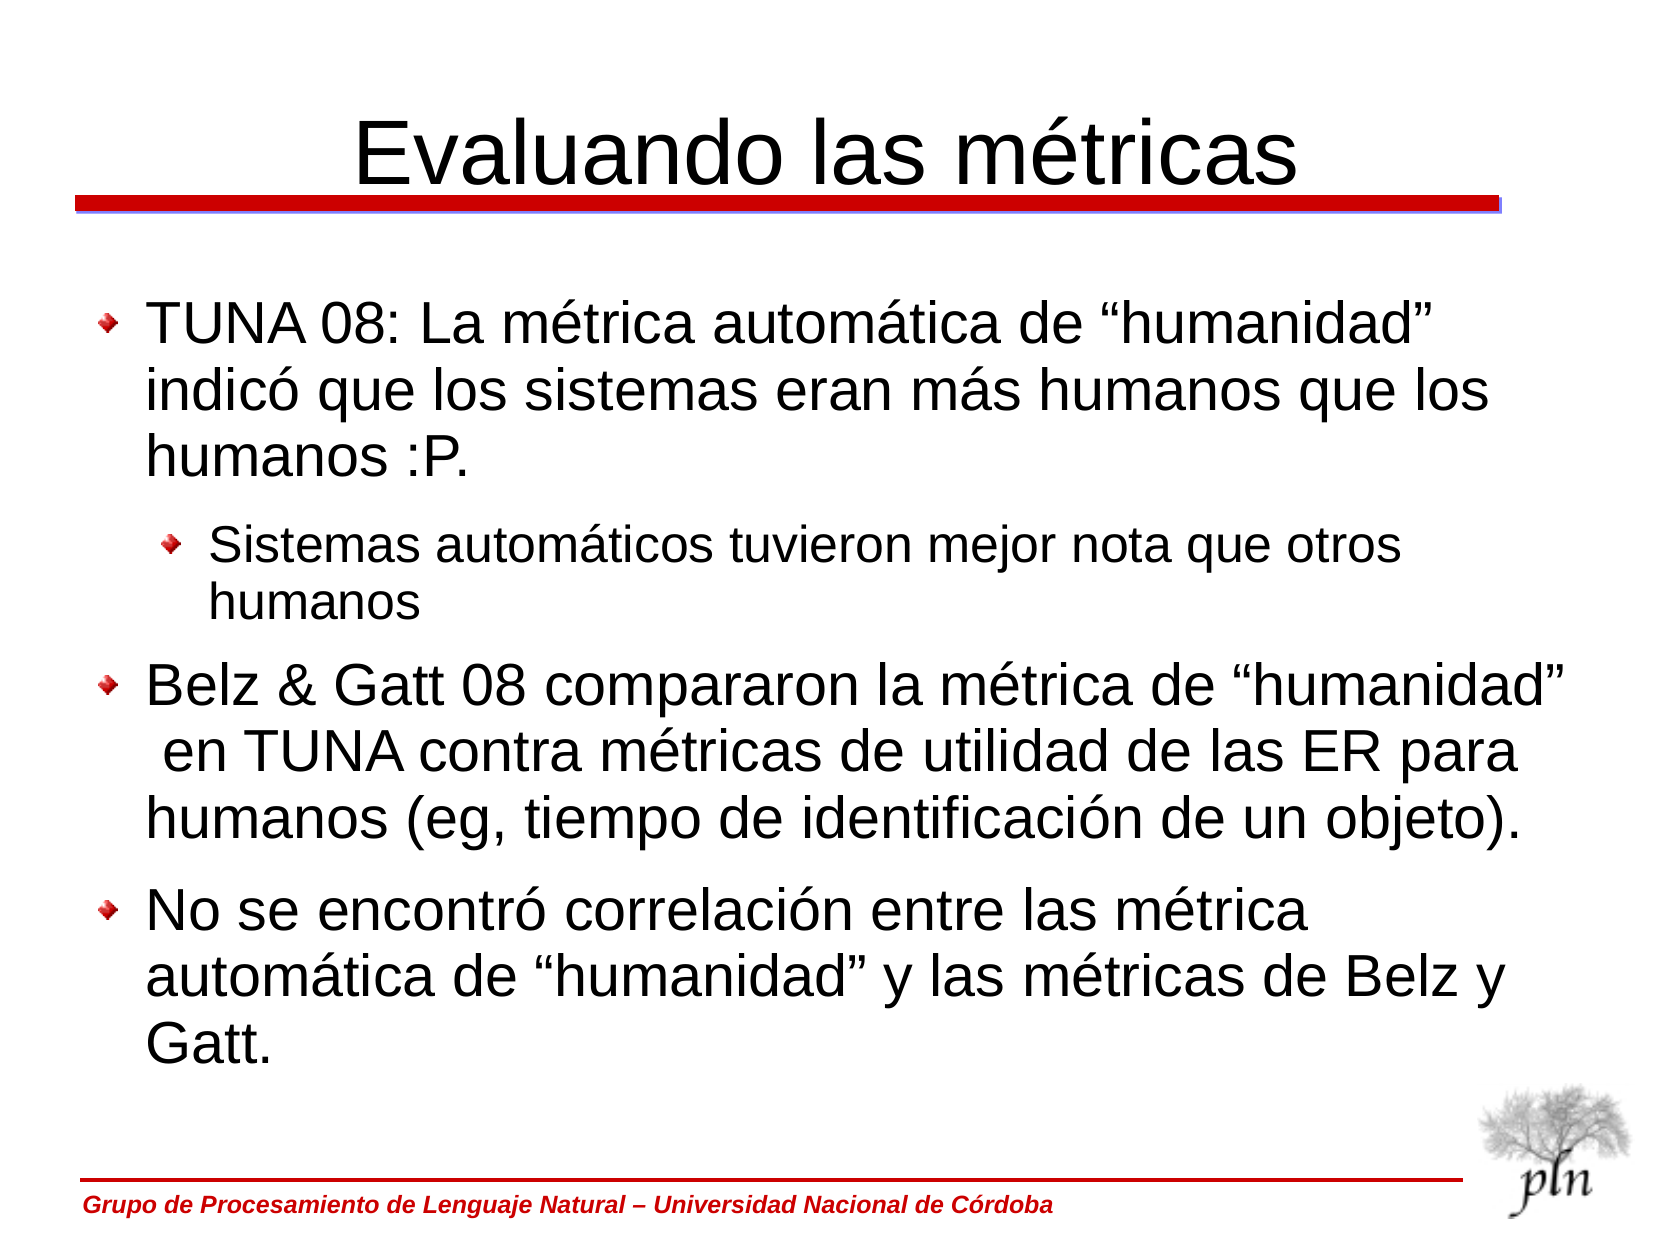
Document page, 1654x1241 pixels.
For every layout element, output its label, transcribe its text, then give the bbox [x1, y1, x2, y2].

title Evaluando las métricas [82, 49, 1571, 257]
picture [1477, 1083, 1635, 1219]
list TUNA 08: La métrica automática de “humanidad” indicó que los sistemas eran más humanos que los humanos :P. Sistemas automáticos tuvieron mejor nota que otros humanos Belz & Gatt 08 compararon la métrica de “humanidad” en TUNA contra métricas de utilidad de las ER para humanos (eg, tiempo de identificación de un objeto). No se encontró correlación entre las métrica automática de “humanidad” y las métricas de Belz y Gatt. [82, 290, 1571, 1126]
